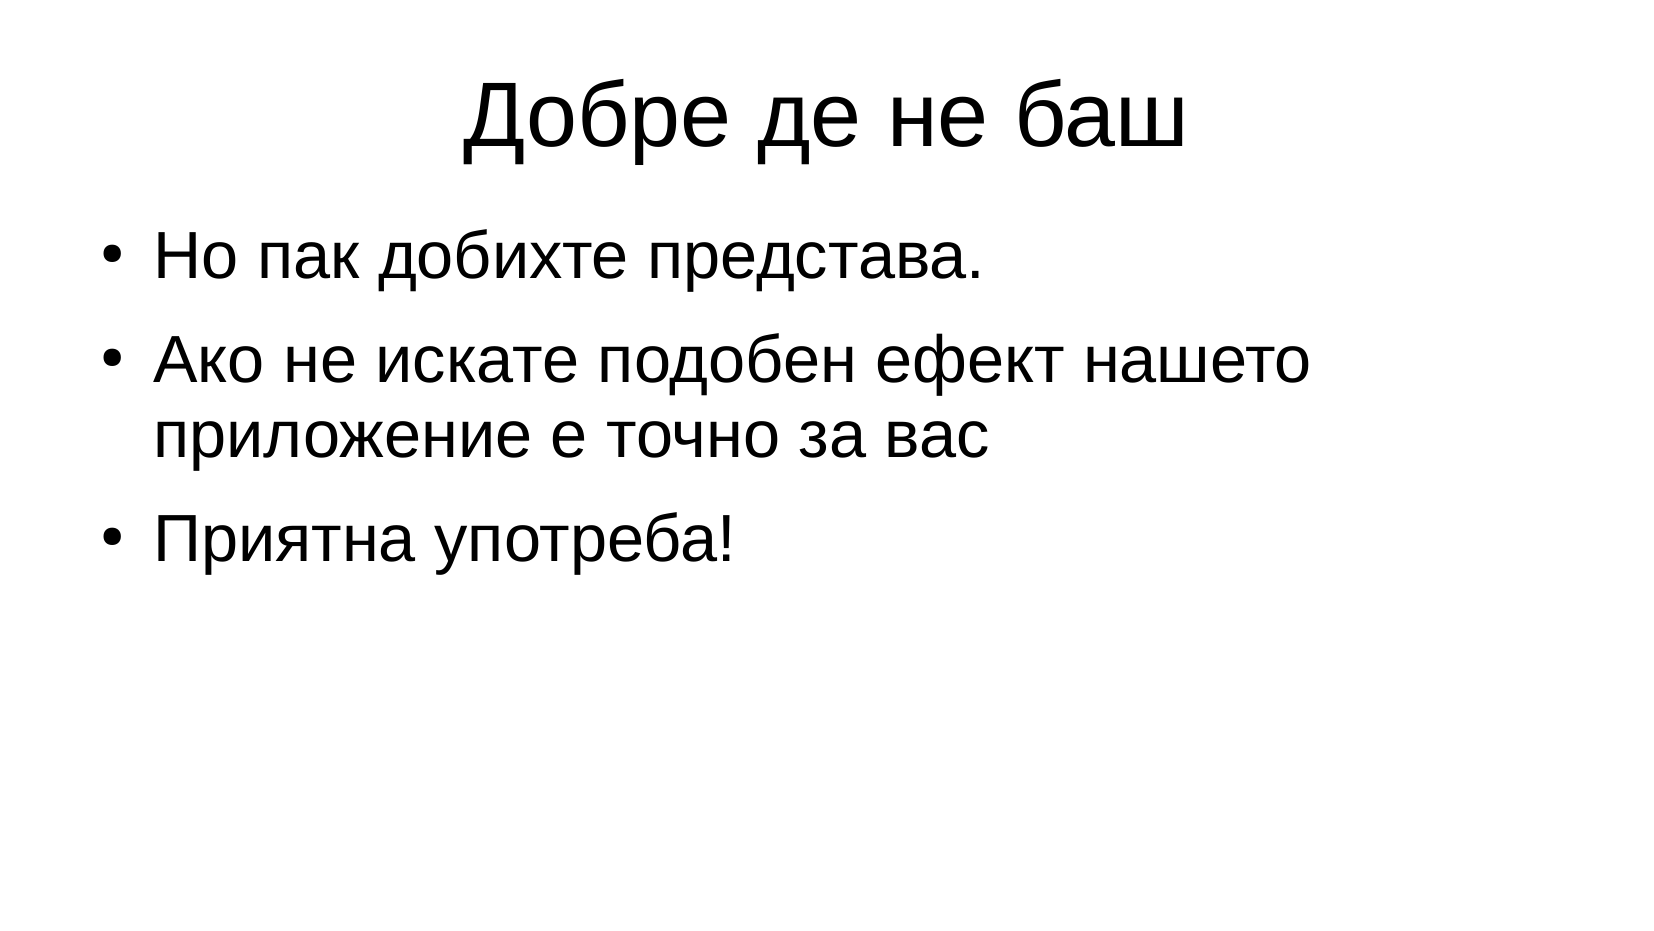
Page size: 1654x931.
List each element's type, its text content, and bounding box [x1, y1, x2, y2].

title Добре де не баш [82, 37, 1571, 193]
list Но пак добихте представа. Ако не искате подобен ефект нашето приложение е точно за вас Приятна употреба! [82, 217, 1571, 758]
